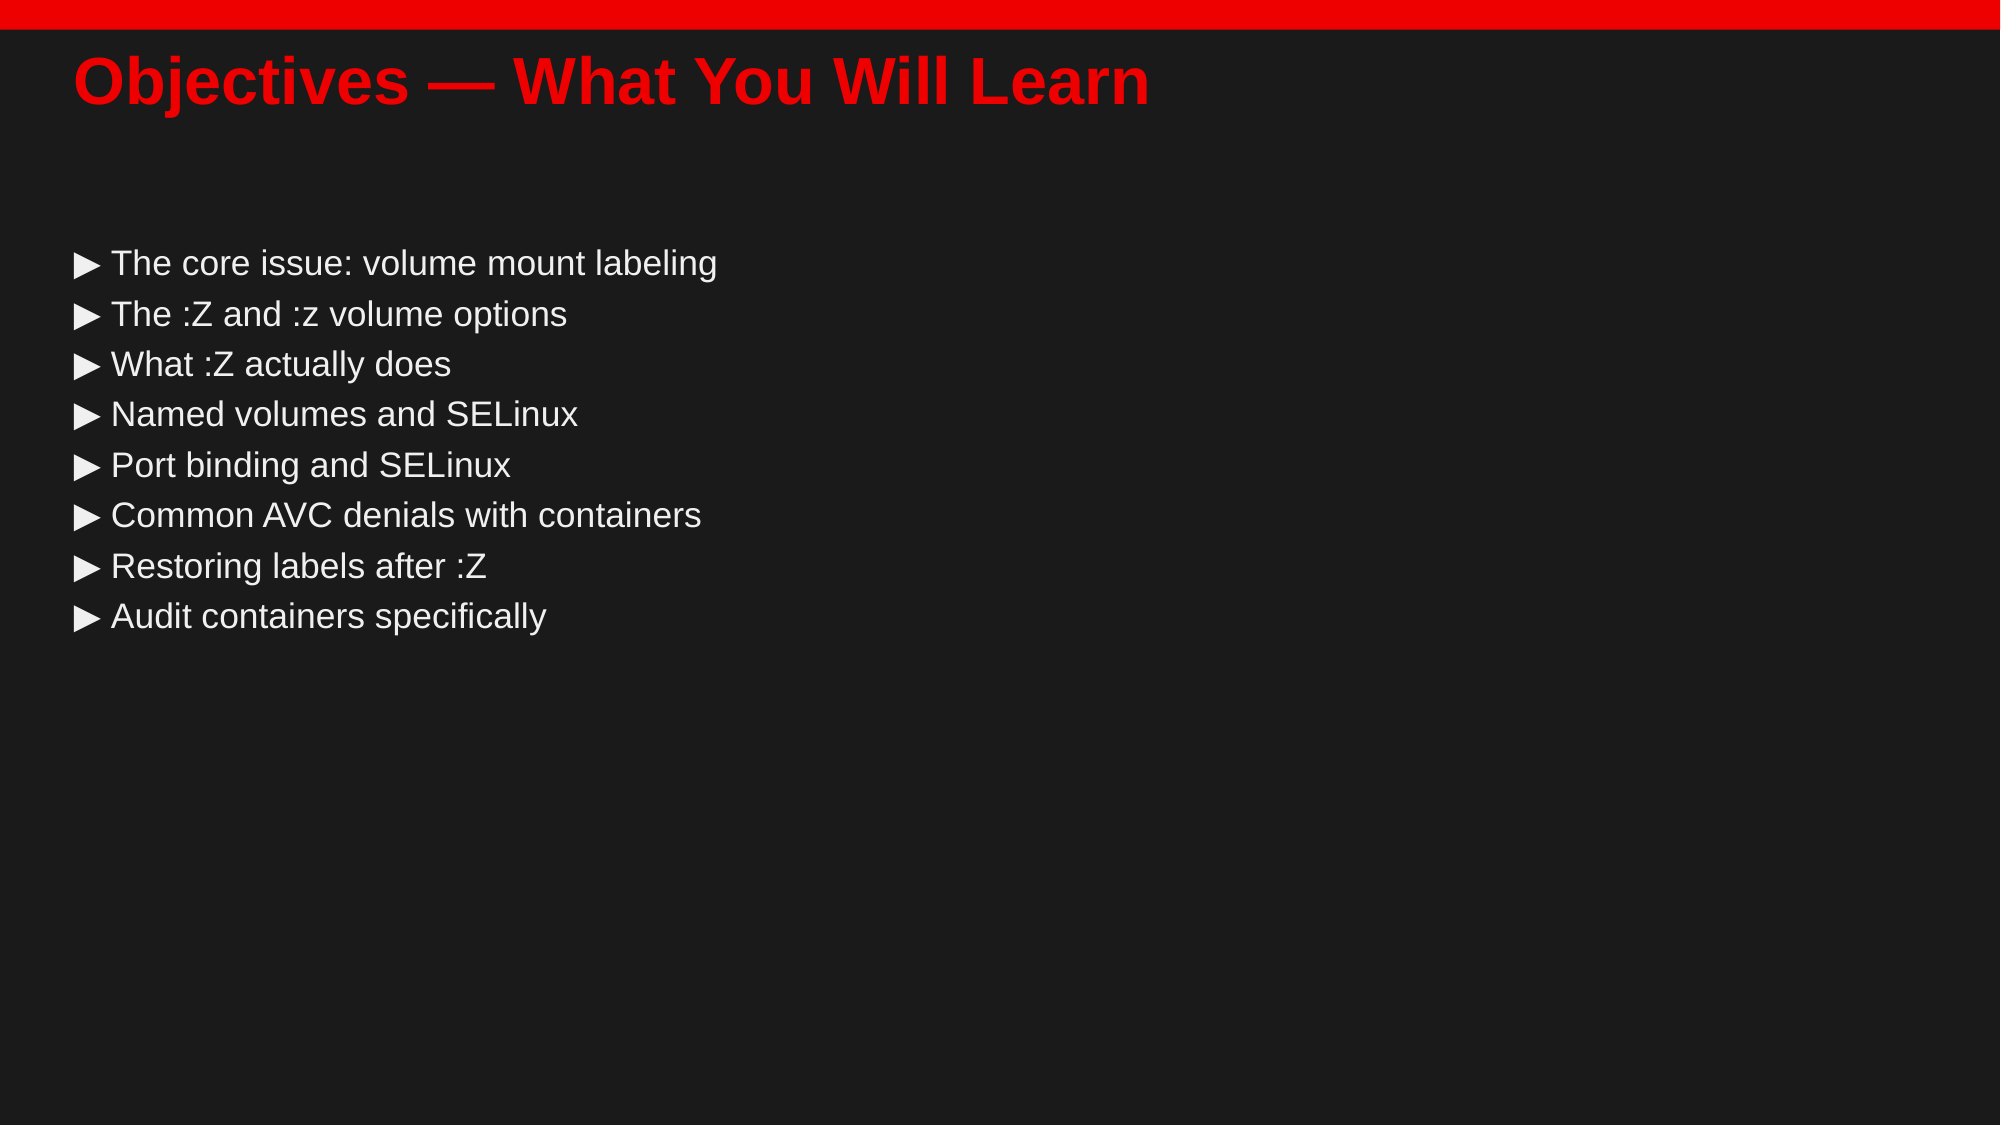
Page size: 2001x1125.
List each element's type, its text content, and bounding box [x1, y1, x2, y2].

text_box [0, 0, 2001, 30]
text_box ▶ The core issue: volume mount labeling ▶ The :Z and :z volume options ▶ What :Z actually does ▶ Named volumes and SELinux ▶ Port binding and SELinux ▶ Common AVC denials with containers ▶ Restoring labels after :Z ▶ Audit containers specifically [59, 236, 1942, 1037]
text_box Objectives — What You Will Learn [59, 36, 1942, 208]
